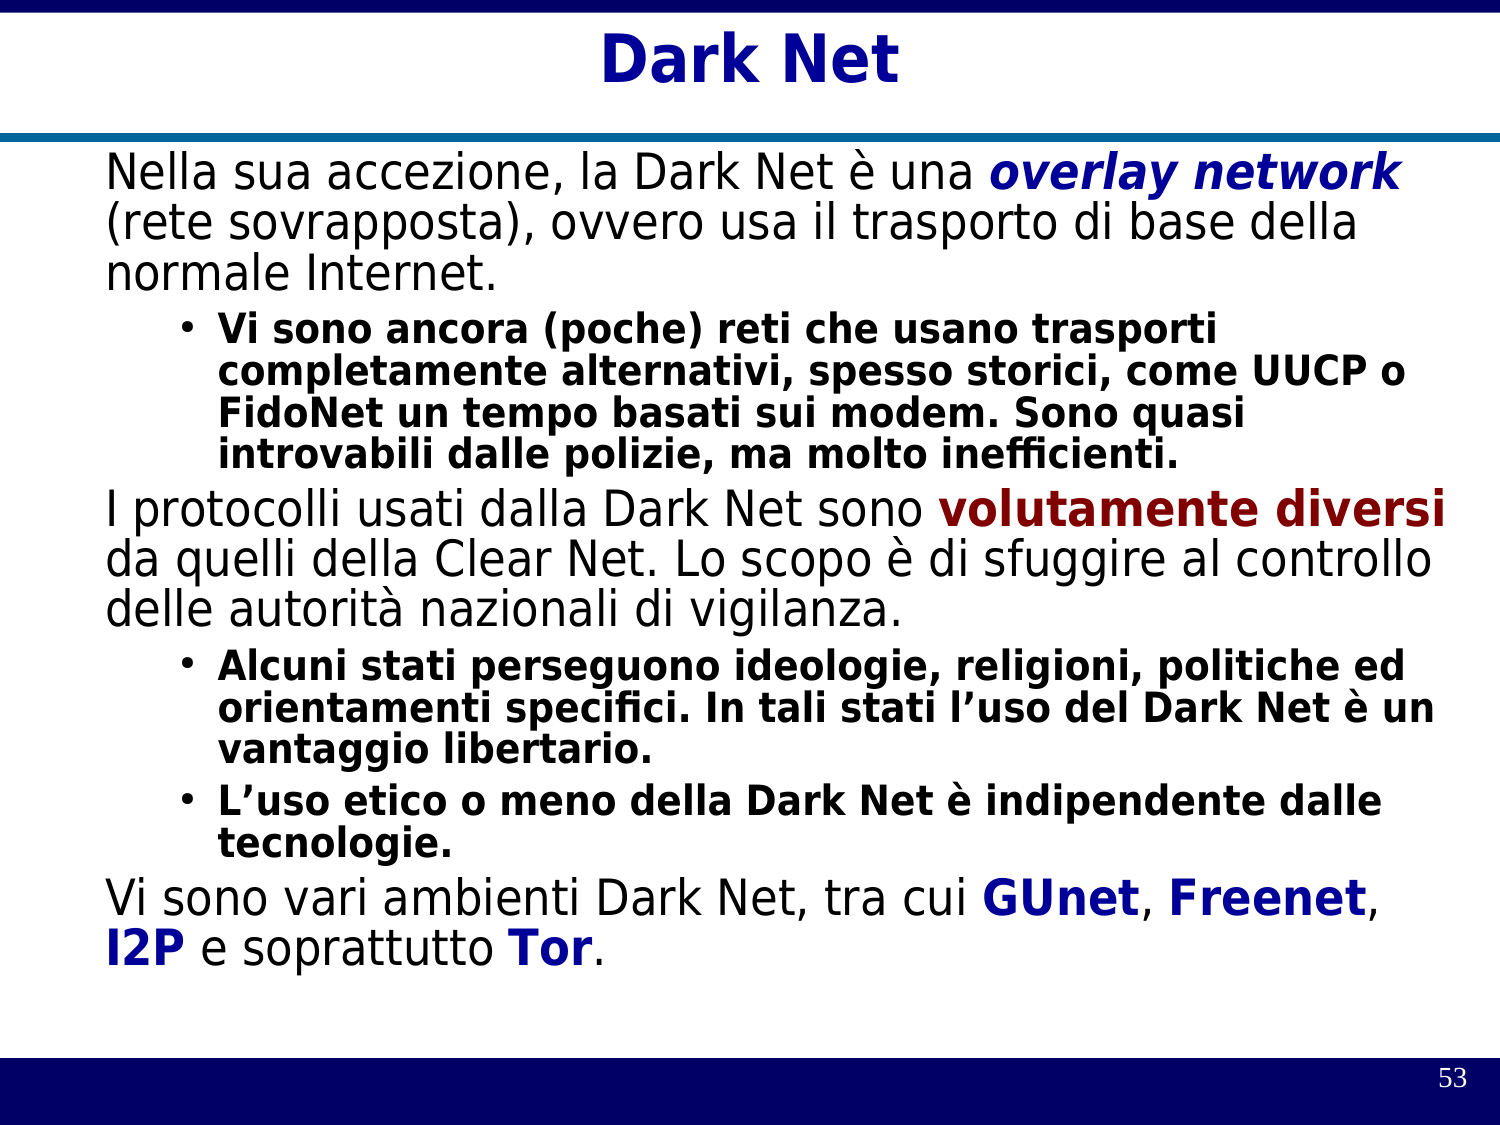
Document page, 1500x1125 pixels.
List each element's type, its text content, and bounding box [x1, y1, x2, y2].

title Dark Net [30, 0, 1471, 126]
list Nella sua accezione, la Dark Net è una overlay network (rete sovrapposta), ovvero usa il trasporto di base della normale Internet. Vi sono ancora (poche) reti che usano trasporti completamente alternativi, spesso storici, come UUCP o FidoNet un tempo basati sui modem. Sono quasi introvabili dalle polizie, ma molto inefficienti. I protocolli usati dalla Dark Net sono volutamente diversi da quelli della Clear Net. Lo scopo è di sfuggire al controllo delle autorità nazionali di vigilanza. Alcuni stati perseguono ideologie, religioni, politiche ed orientamenti specifici. In tali stati l’uso del Dark Net è un vantaggio libertario. L’uso etico o meno della Dark Net è indipendente dalle tecnologie. Vi sono vari ambienti Dark Net, tra cui GUnet, Freenet, I2P e soprattutto Tor. [30, 149, 1471, 1021]
